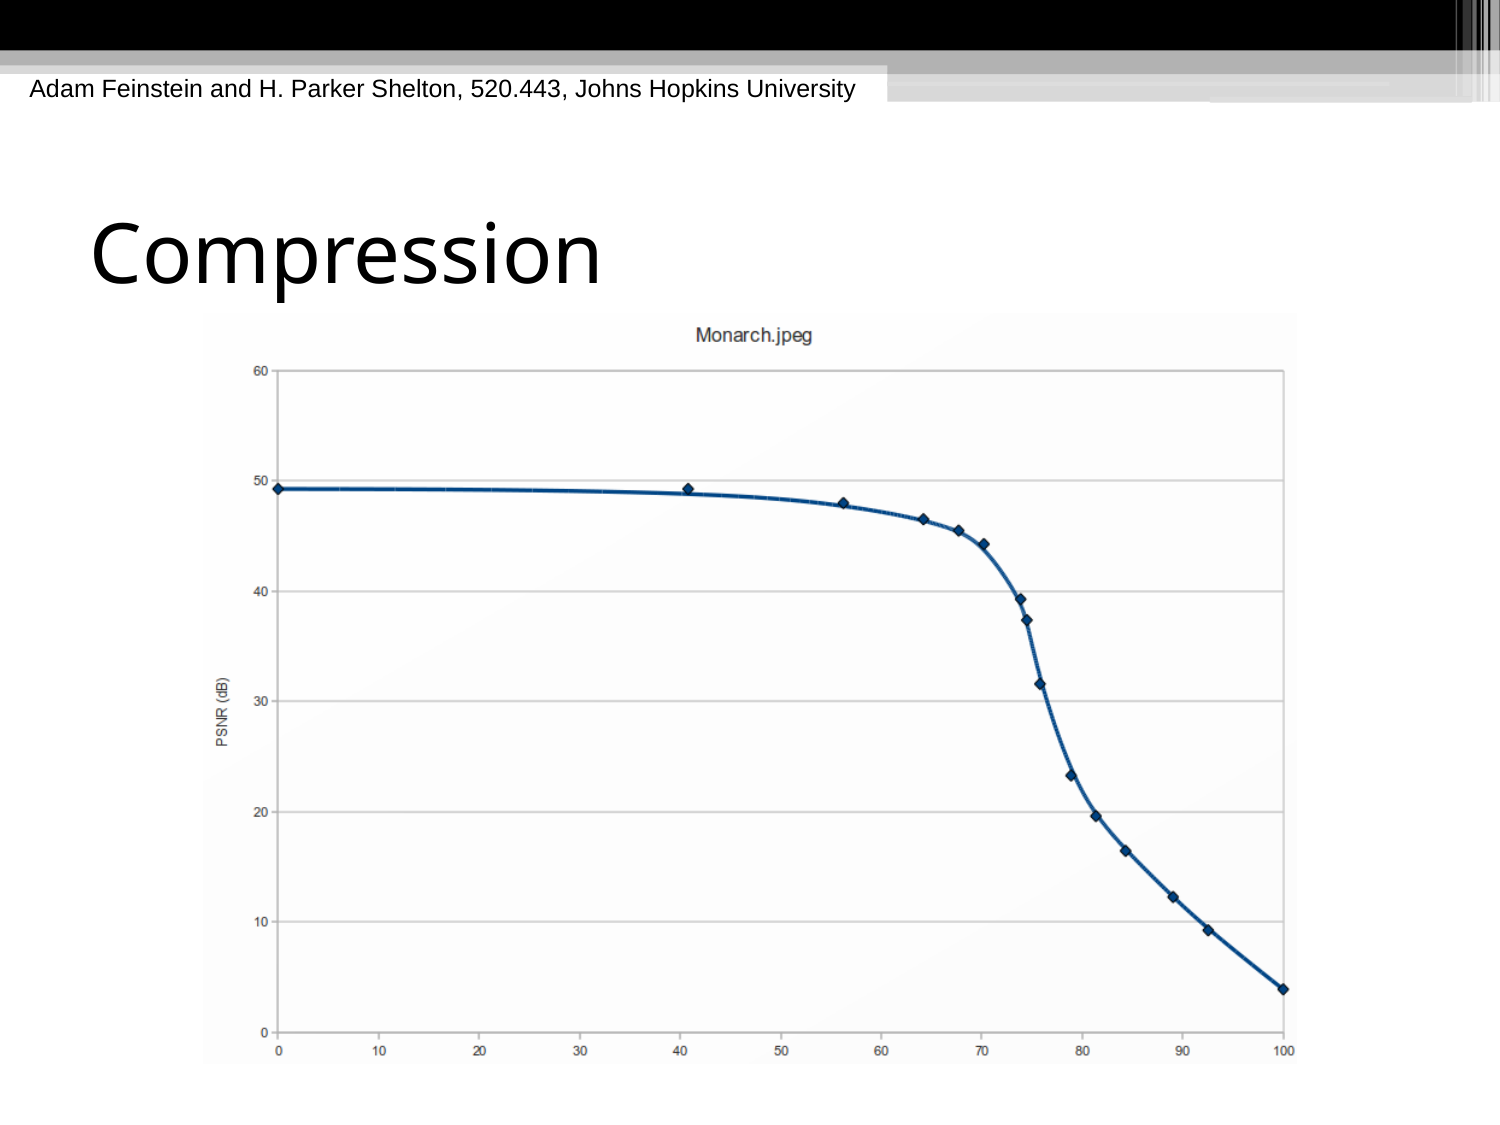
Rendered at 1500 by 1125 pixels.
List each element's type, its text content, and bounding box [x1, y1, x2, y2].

picture [203, 313, 1297, 1064]
text_box Adam Feinstein and H. Parker Shelton, 520.443, Johns Hopkins University [0, 67, 888, 110]
title Compression [75, 187, 1425, 363]
